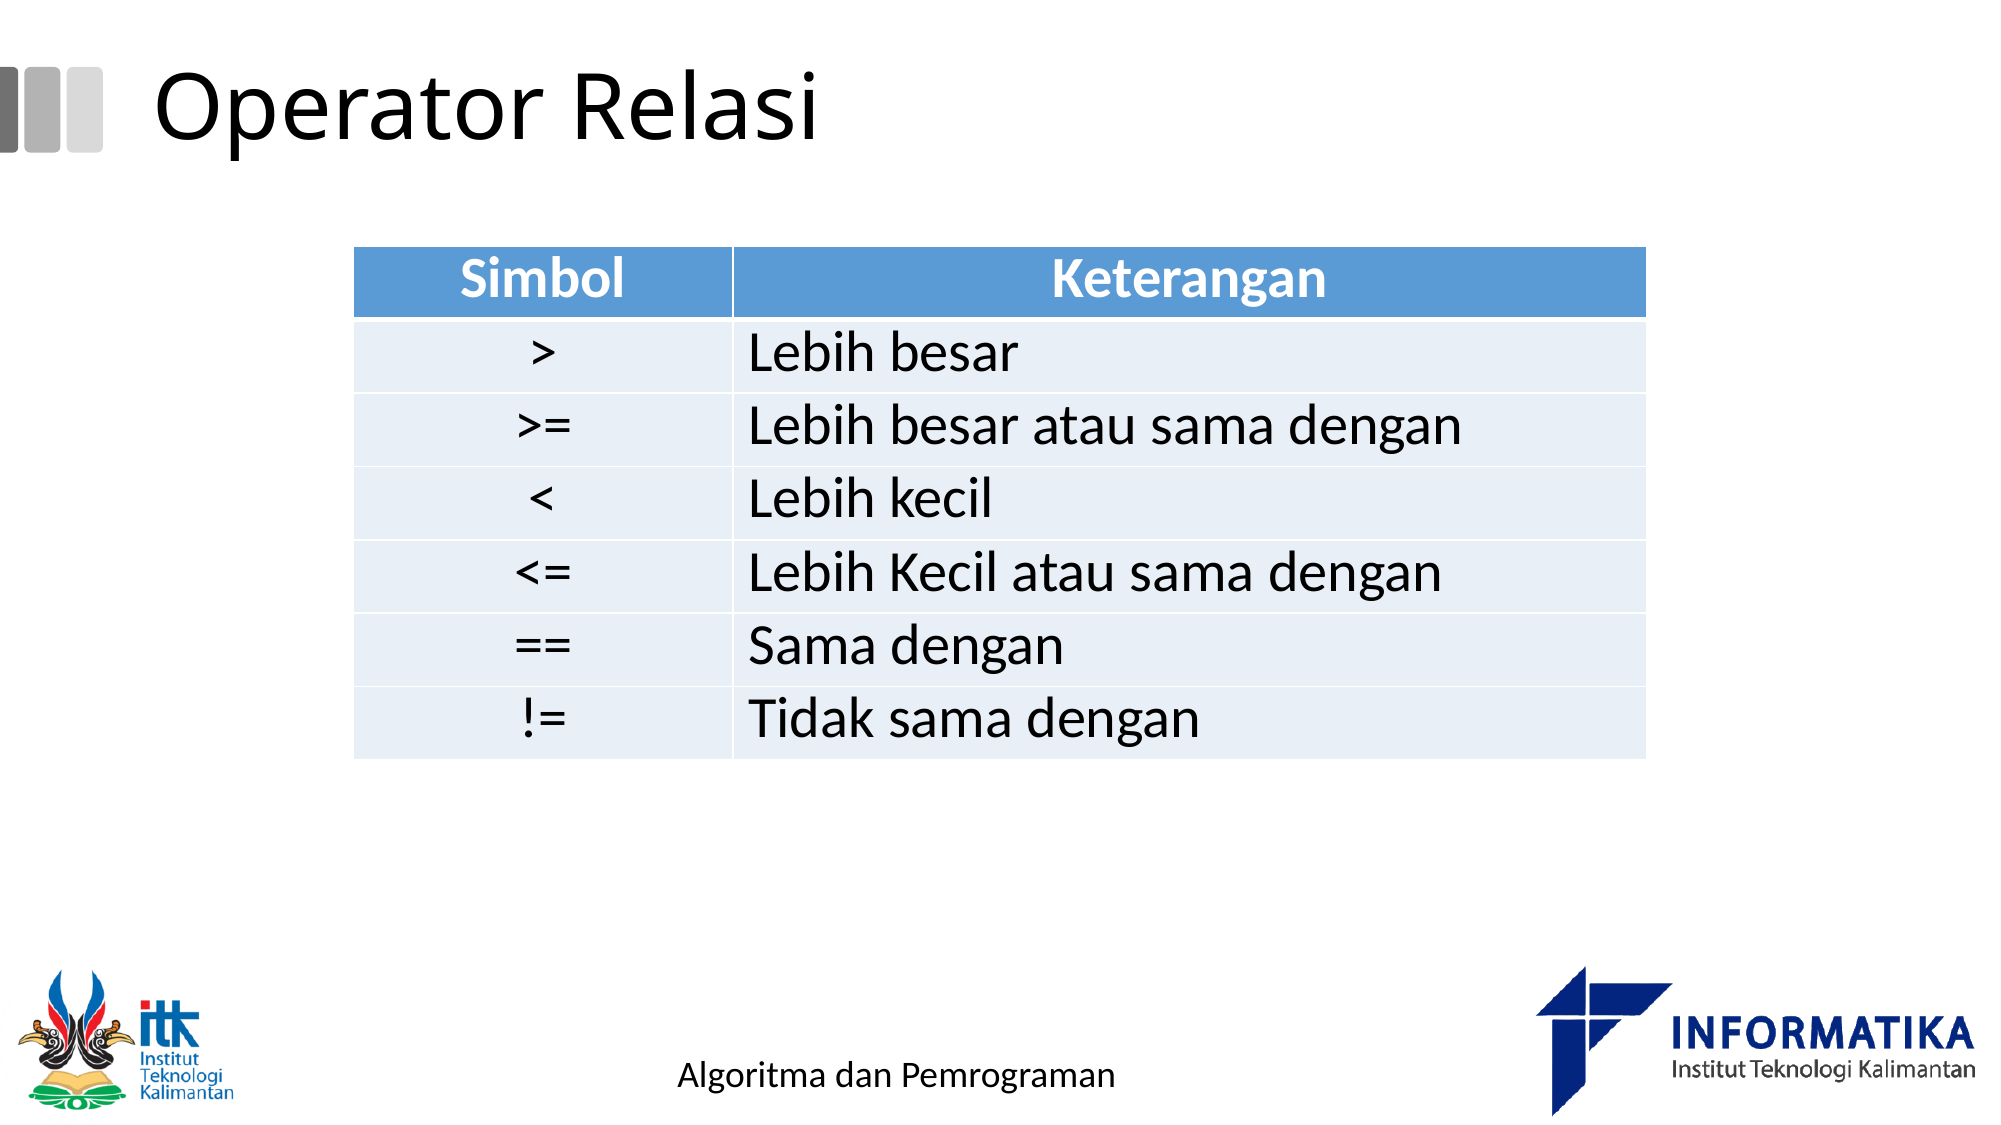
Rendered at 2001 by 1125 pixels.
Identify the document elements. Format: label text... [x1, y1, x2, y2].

table_cell Tidak sama dengan [734, 687, 1646, 759]
table_cell Lebih Kecil atau sama dengan [734, 541, 1646, 612]
table_cell != [354, 687, 732, 759]
table_cell Sama dengan [734, 614, 1646, 686]
table_cell Lebih besar [734, 322, 1646, 392]
table_header Keterangan [734, 247, 1646, 317]
table_cell == [354, 614, 732, 686]
table_header Simbol [354, 247, 732, 317]
table_cell Lebih besar atau sama dengan [734, 394, 1646, 466]
picture [0, 935, 252, 1125]
table_cell > [354, 322, 732, 392]
table_cell >= [354, 394, 732, 466]
table_cell Lebih kecil [734, 467, 1646, 539]
table_cell < [354, 467, 732, 539]
text_box Operator Relasi [137, 1, 1863, 219]
picture [1534, 965, 1976, 1118]
table_cell <= [354, 541, 732, 612]
text_box Algoritma dan Pemrograman [662, 1042, 1338, 1103]
